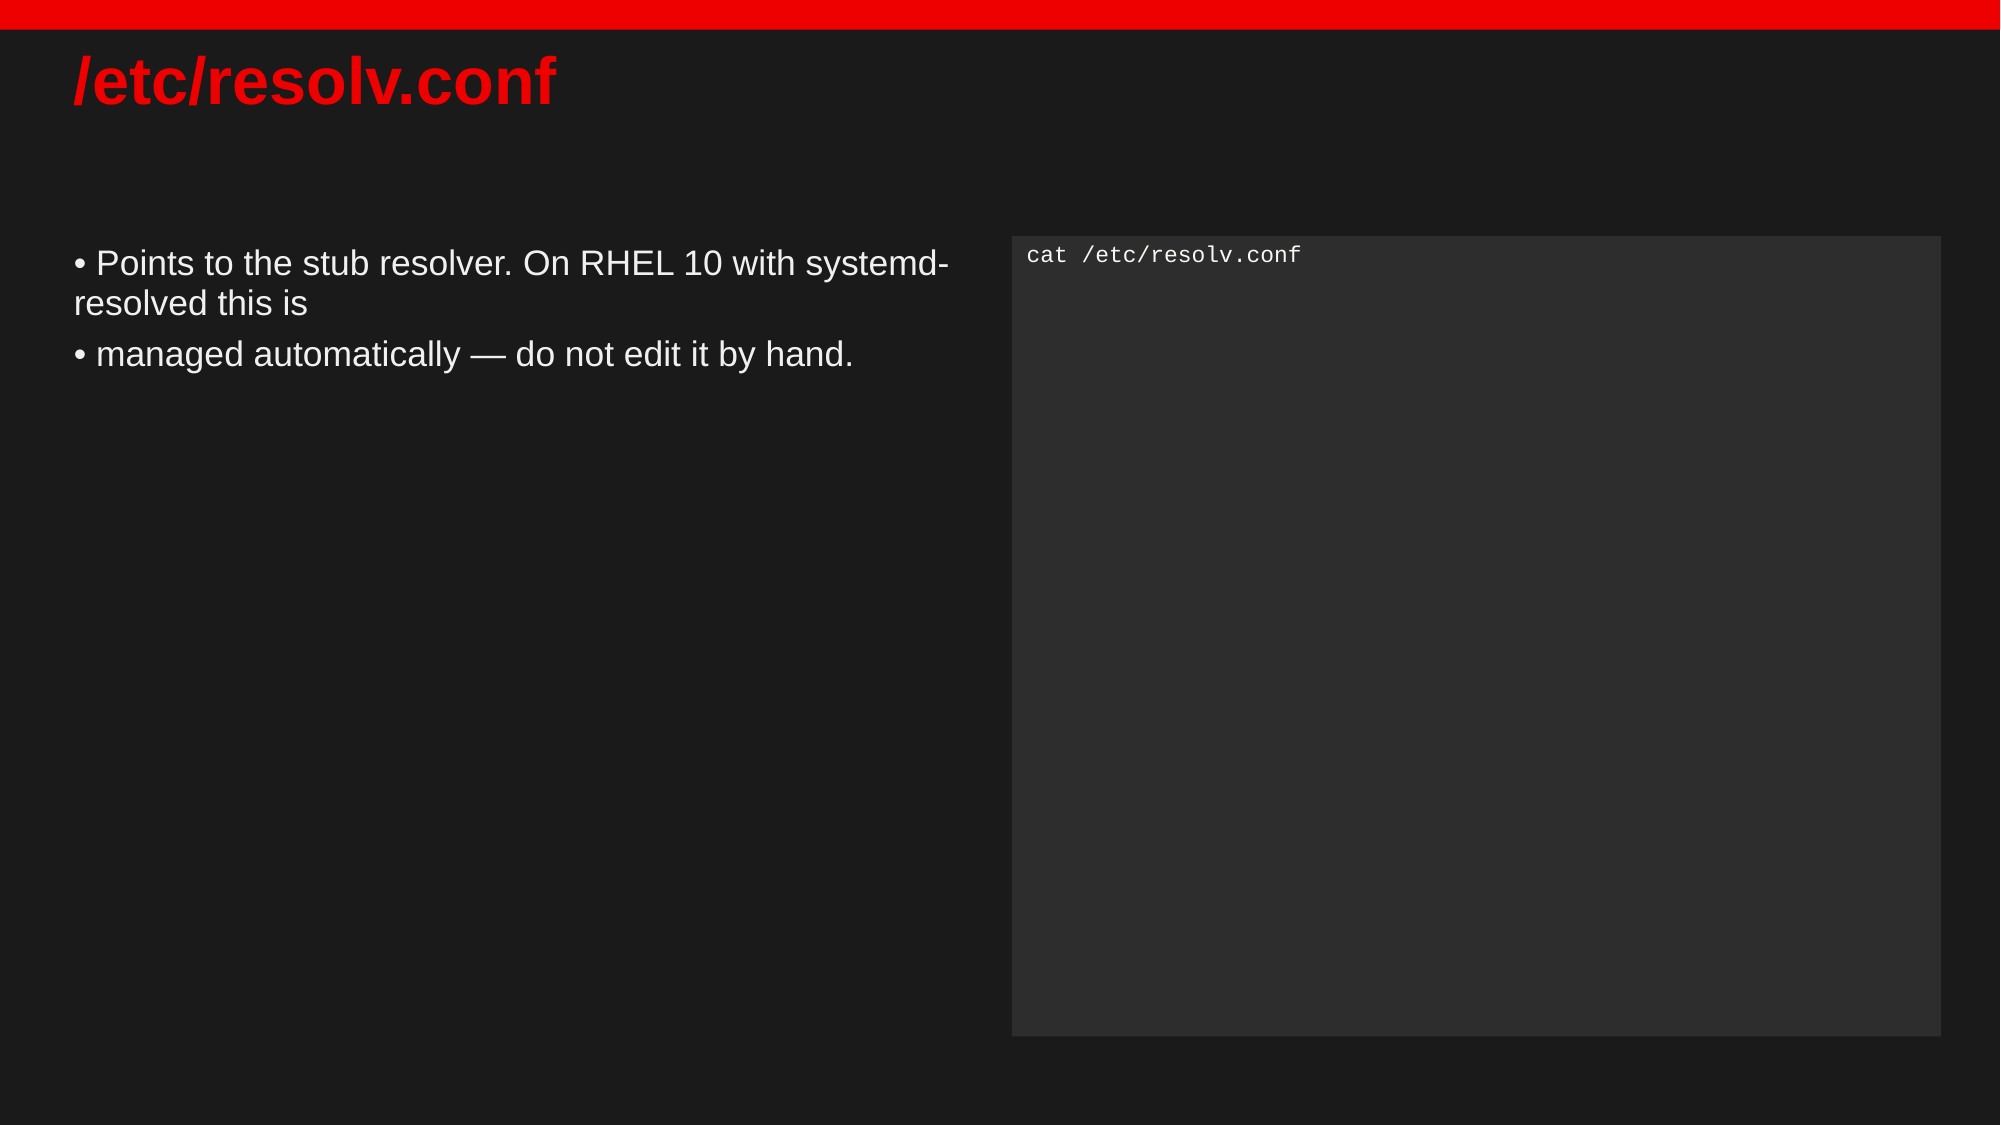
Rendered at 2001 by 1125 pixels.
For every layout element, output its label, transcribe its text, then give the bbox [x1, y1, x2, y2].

text_box cat /etc/resolv.conf [1011, 236, 1942, 1037]
text_box • Points to the stub resolver. On RHEL 10 with systemd-resolved this is • managed automatically — do not edit it by hand. [59, 236, 989, 1037]
text_box [0, 0, 2001, 30]
text_box /etc/resolv.conf [59, 36, 1942, 208]
